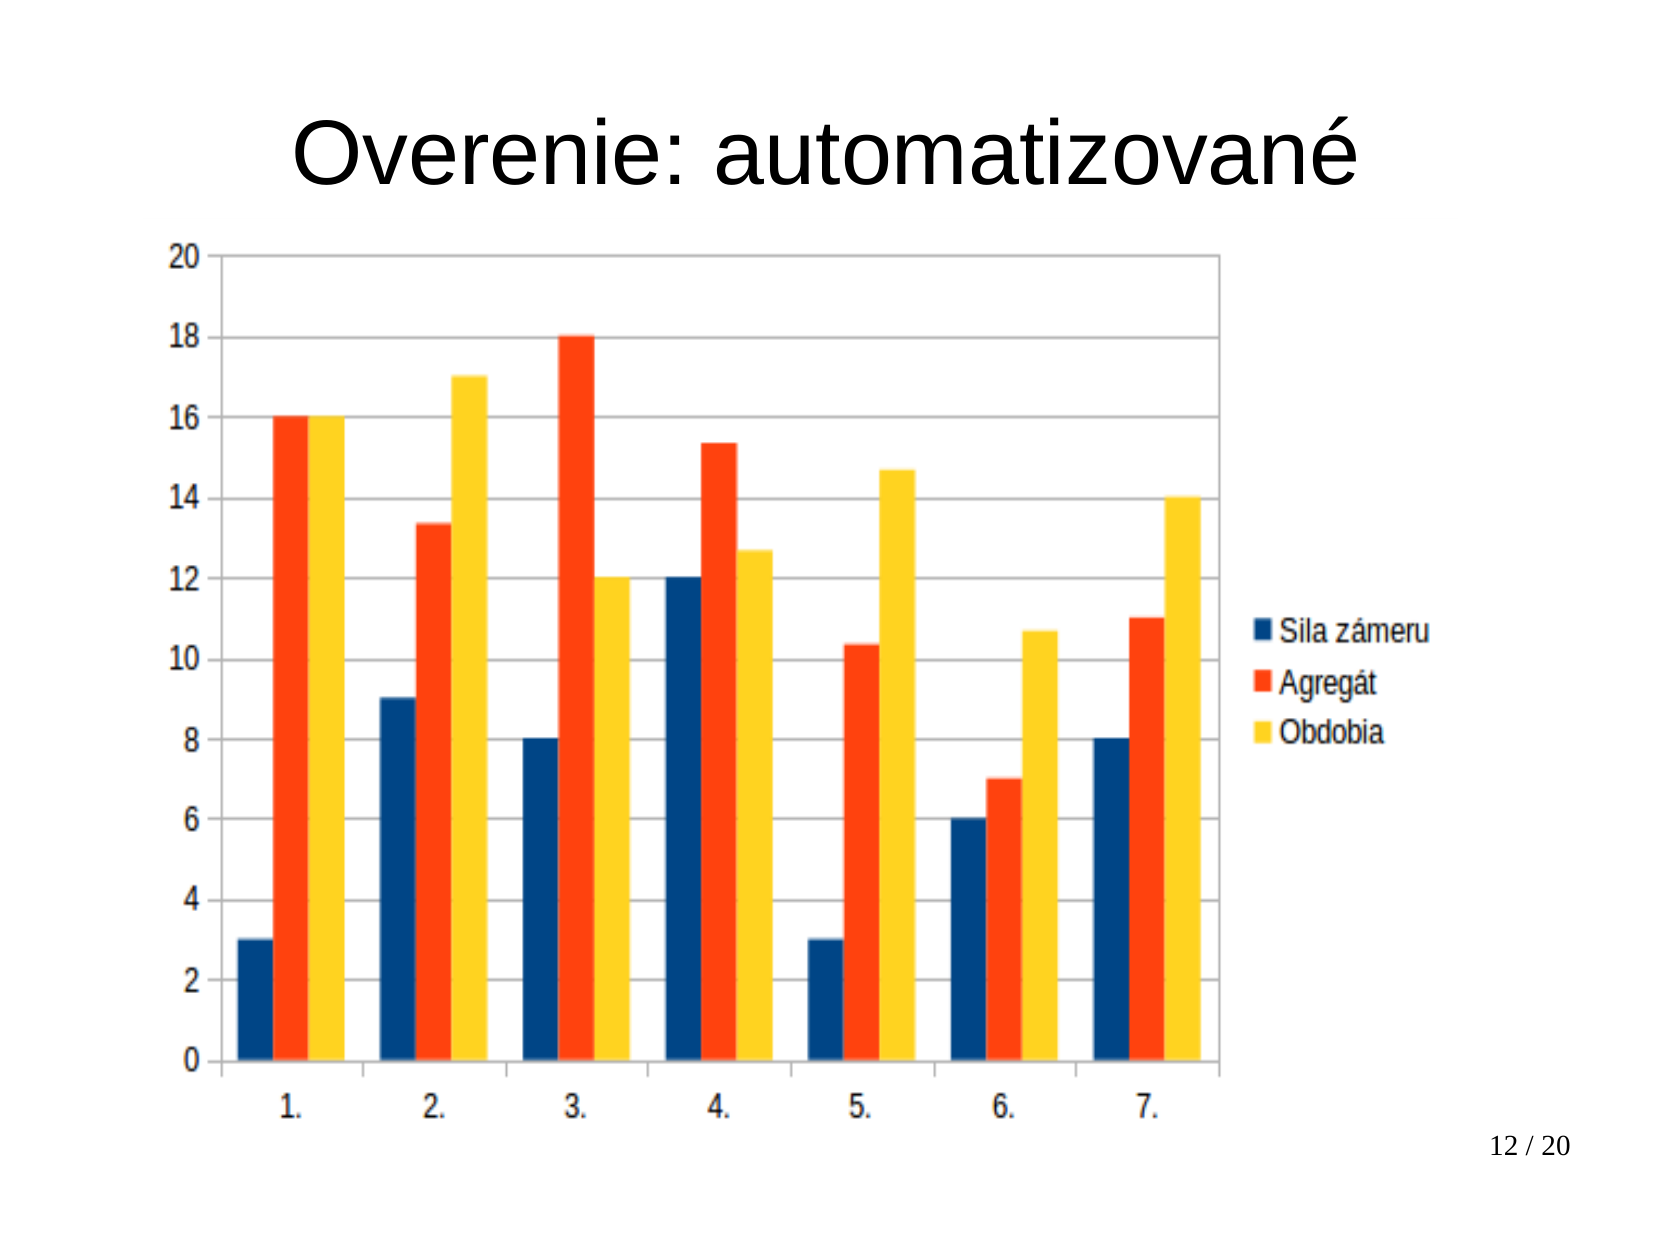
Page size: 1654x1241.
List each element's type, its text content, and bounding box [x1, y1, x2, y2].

title Overenie: automatizované [82, 49, 1571, 257]
picture [143, 217, 1458, 1146]
